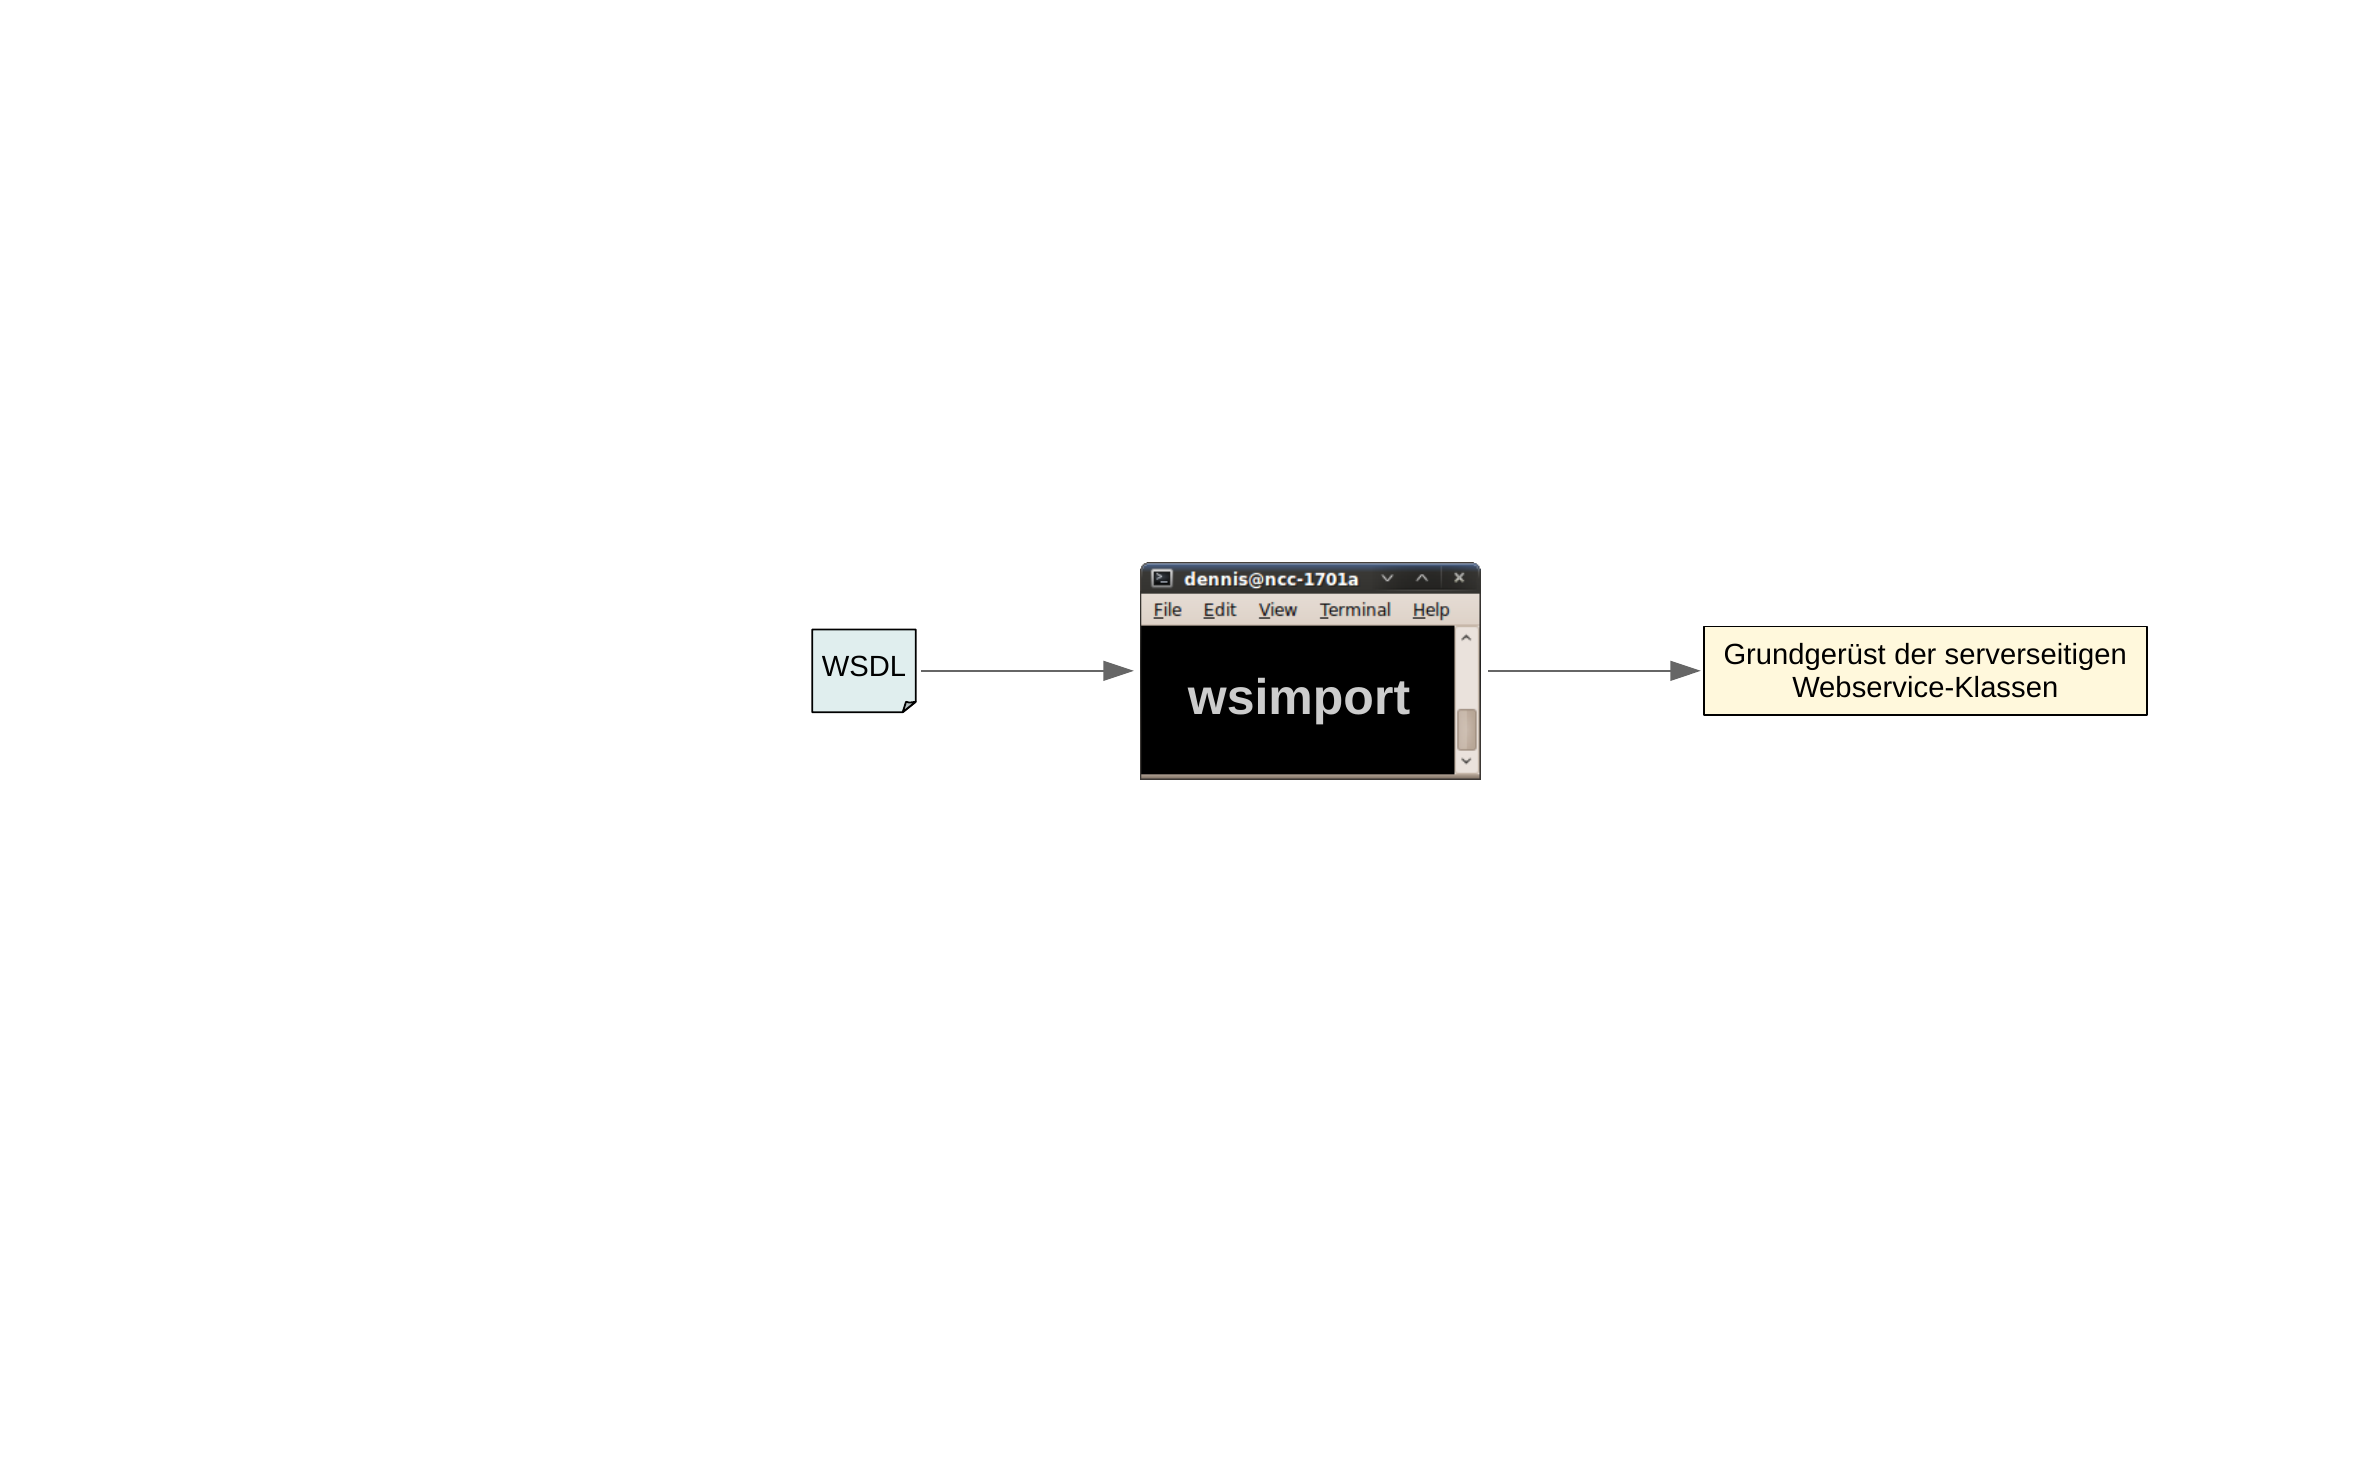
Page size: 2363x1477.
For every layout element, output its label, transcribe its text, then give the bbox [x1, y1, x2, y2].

text_box Grundgerüst der serverseitigen Webservice-Klassen [1703, 626, 2147, 716]
picture [1140, 562, 1481, 780]
text_box WSDL [812, 629, 916, 713]
text_box wsimport [1145, 633, 1453, 760]
